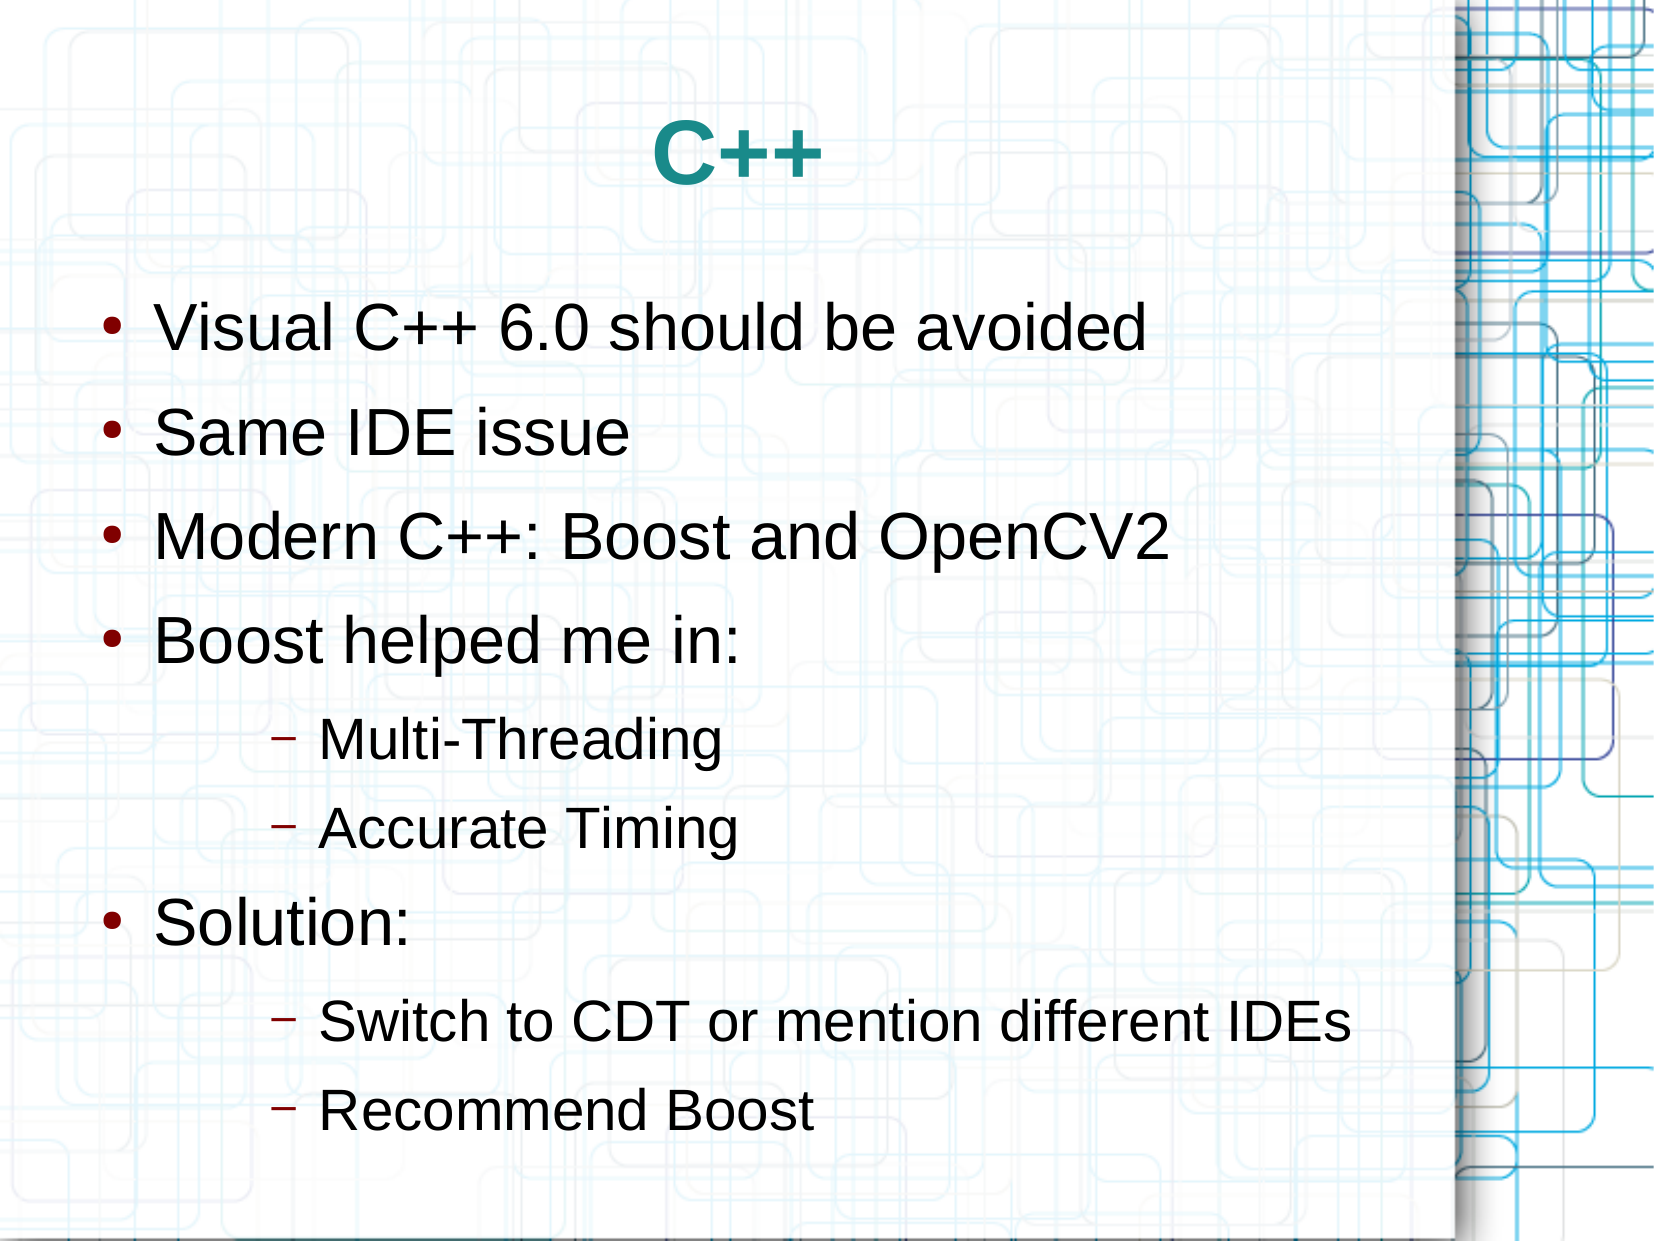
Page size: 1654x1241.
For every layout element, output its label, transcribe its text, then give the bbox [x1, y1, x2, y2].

picture [0, 0, 1654, 1241]
title C++ [59, 49, 1418, 257]
list Visual C++ 6.0 should be avoided Same IDE issue Modern C++: Boost and OpenCV2 Boost helped me in: Multi-Threading Accurate Timing Solution: Switch to CDT or mention different IDEs Recommend Boost [82, 290, 1418, 1142]
